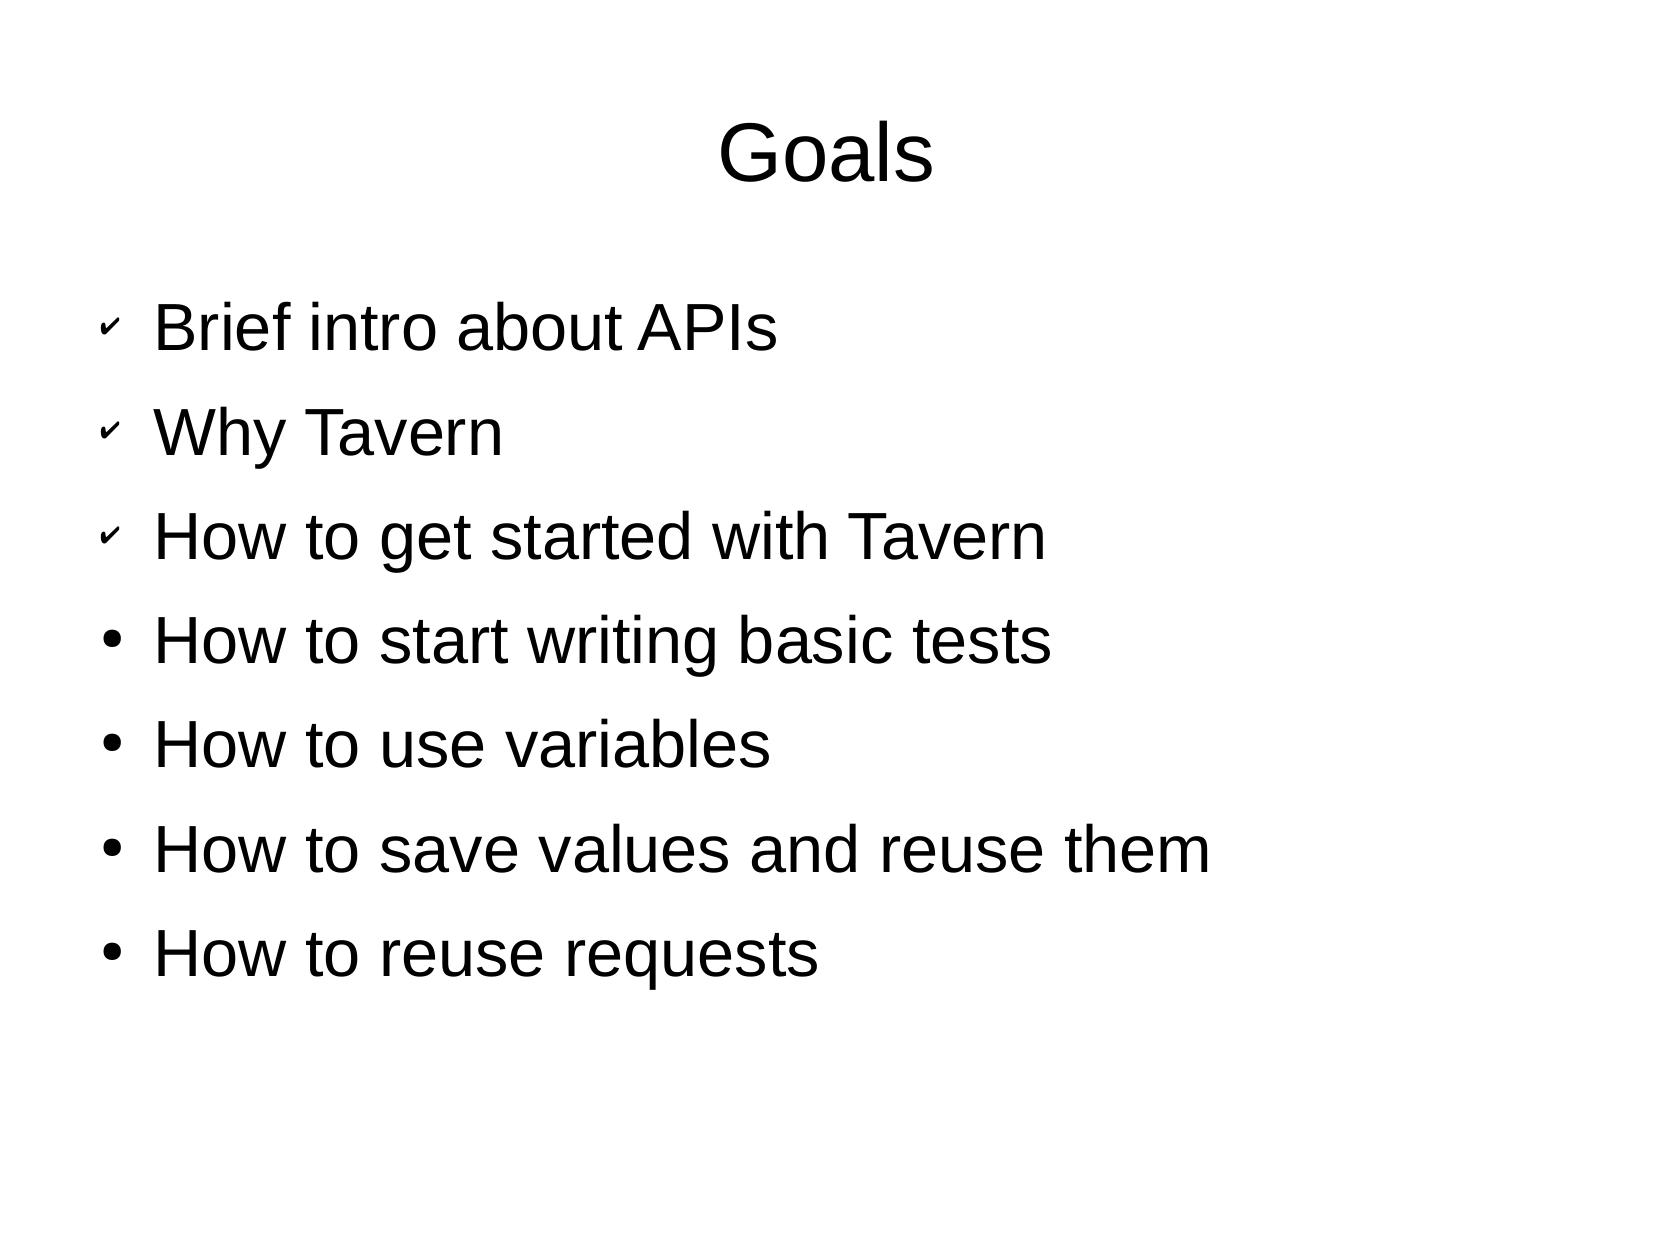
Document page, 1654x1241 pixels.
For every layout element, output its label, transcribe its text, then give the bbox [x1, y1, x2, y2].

list Brief intro about APIs Why Tavern How to get started with Tavern How to start writing basic tests How to use variables How to save values and reuse them How to reuse requests [82, 290, 1571, 1010]
title Goals [82, 49, 1571, 257]
